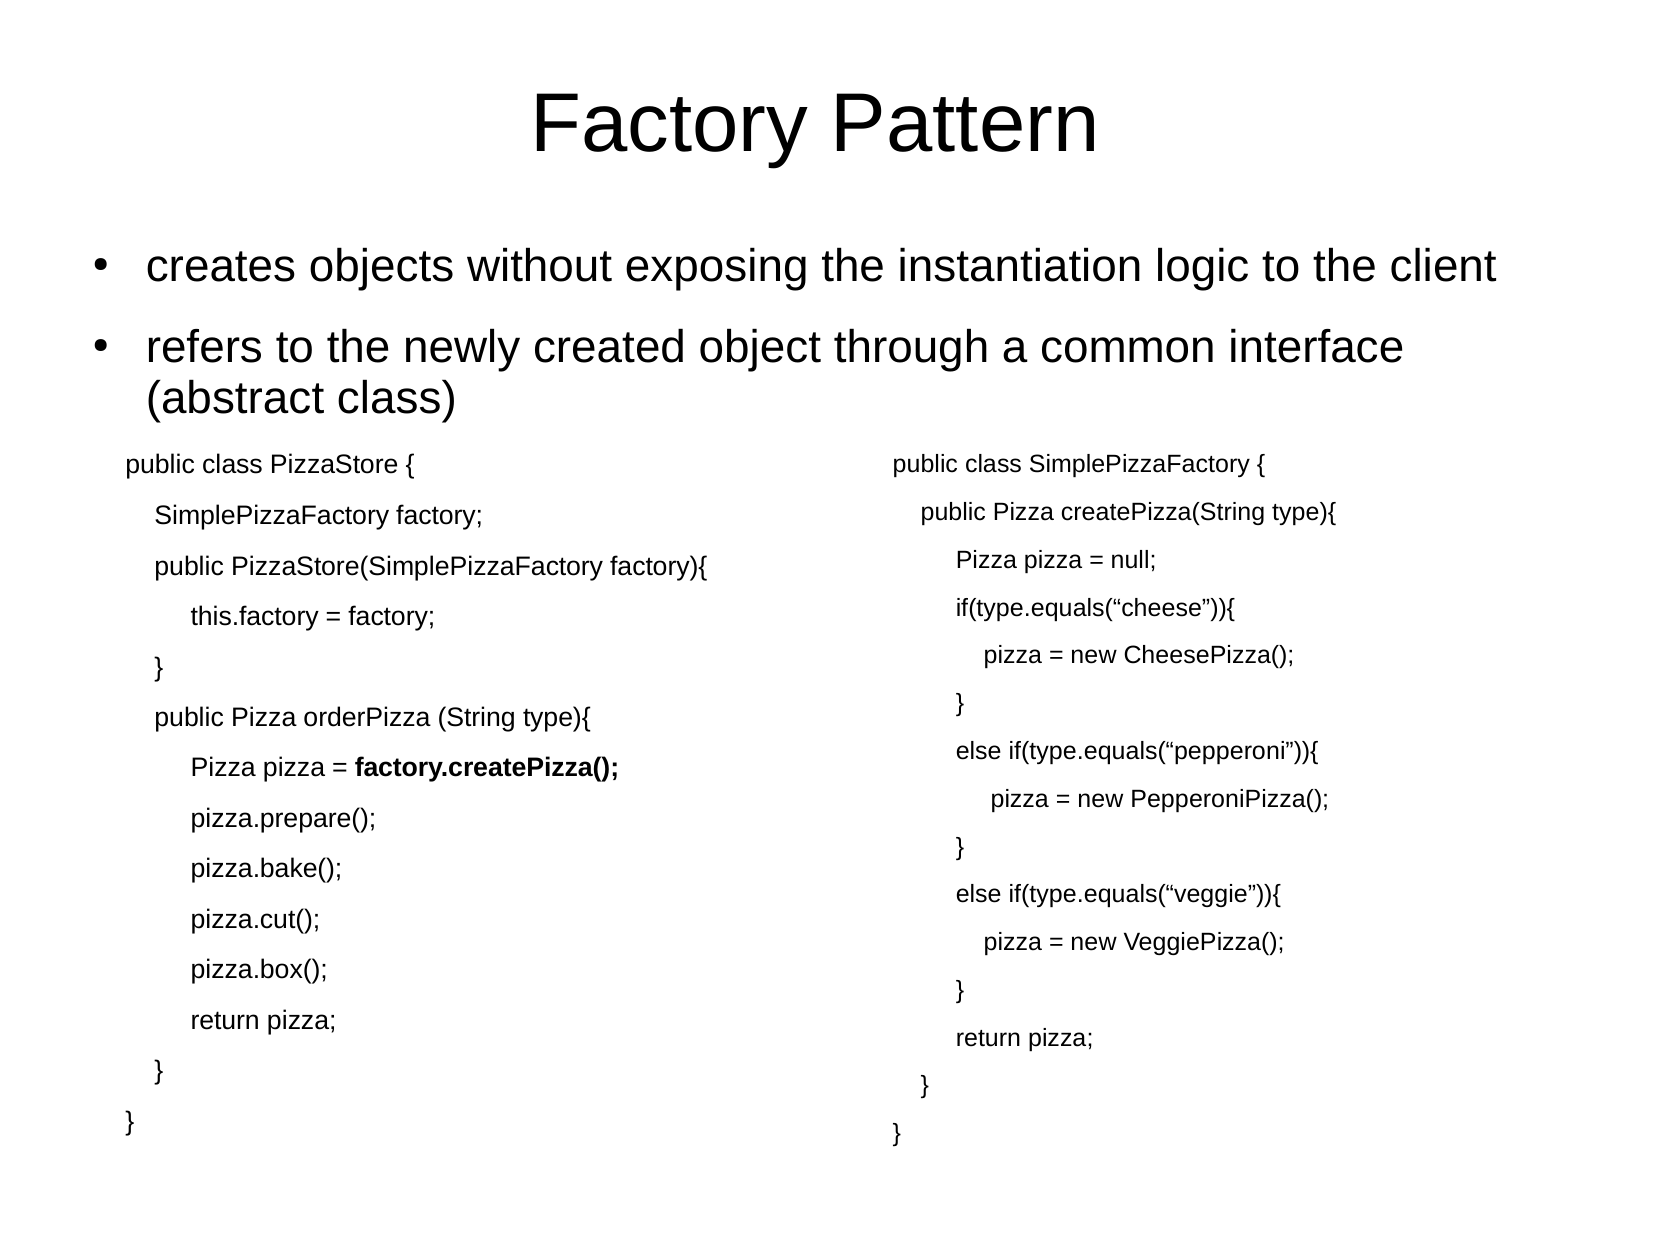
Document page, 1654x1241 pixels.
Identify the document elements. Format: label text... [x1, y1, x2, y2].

list creates objects without exposing the instantiation logic to the client refers to the newly created object through a common interface (abstract class) [75, 240, 1572, 436]
list public class SimplePizzaFactory { public Pizza createPizza(String type){ Pizza pizza = null; if(type.equals(“cheese”)){ pizza = new CheesePizza(); } else if(type.equals(“pepperoni”)){ pizza = new PepperoniPizza(); } else if(type.equals(“veggie”)){ pizza = new VeggiePizza(); } return pizza; } } [845, 450, 1606, 1156]
title Factory Pattern [82, 49, 1571, 196]
list public class PizzaStore { SimplePizzaFactory factory; public PizzaStore(SimplePizzaFactory factory){ this.factory = factory; } public Pizza orderPizza (String type){ Pizza pizza = factory.createPizza(); pizza.prepare(); pizza.bake(); pizza.cut(); pizza.box(); return pizza; } } [75, 450, 833, 1141]
